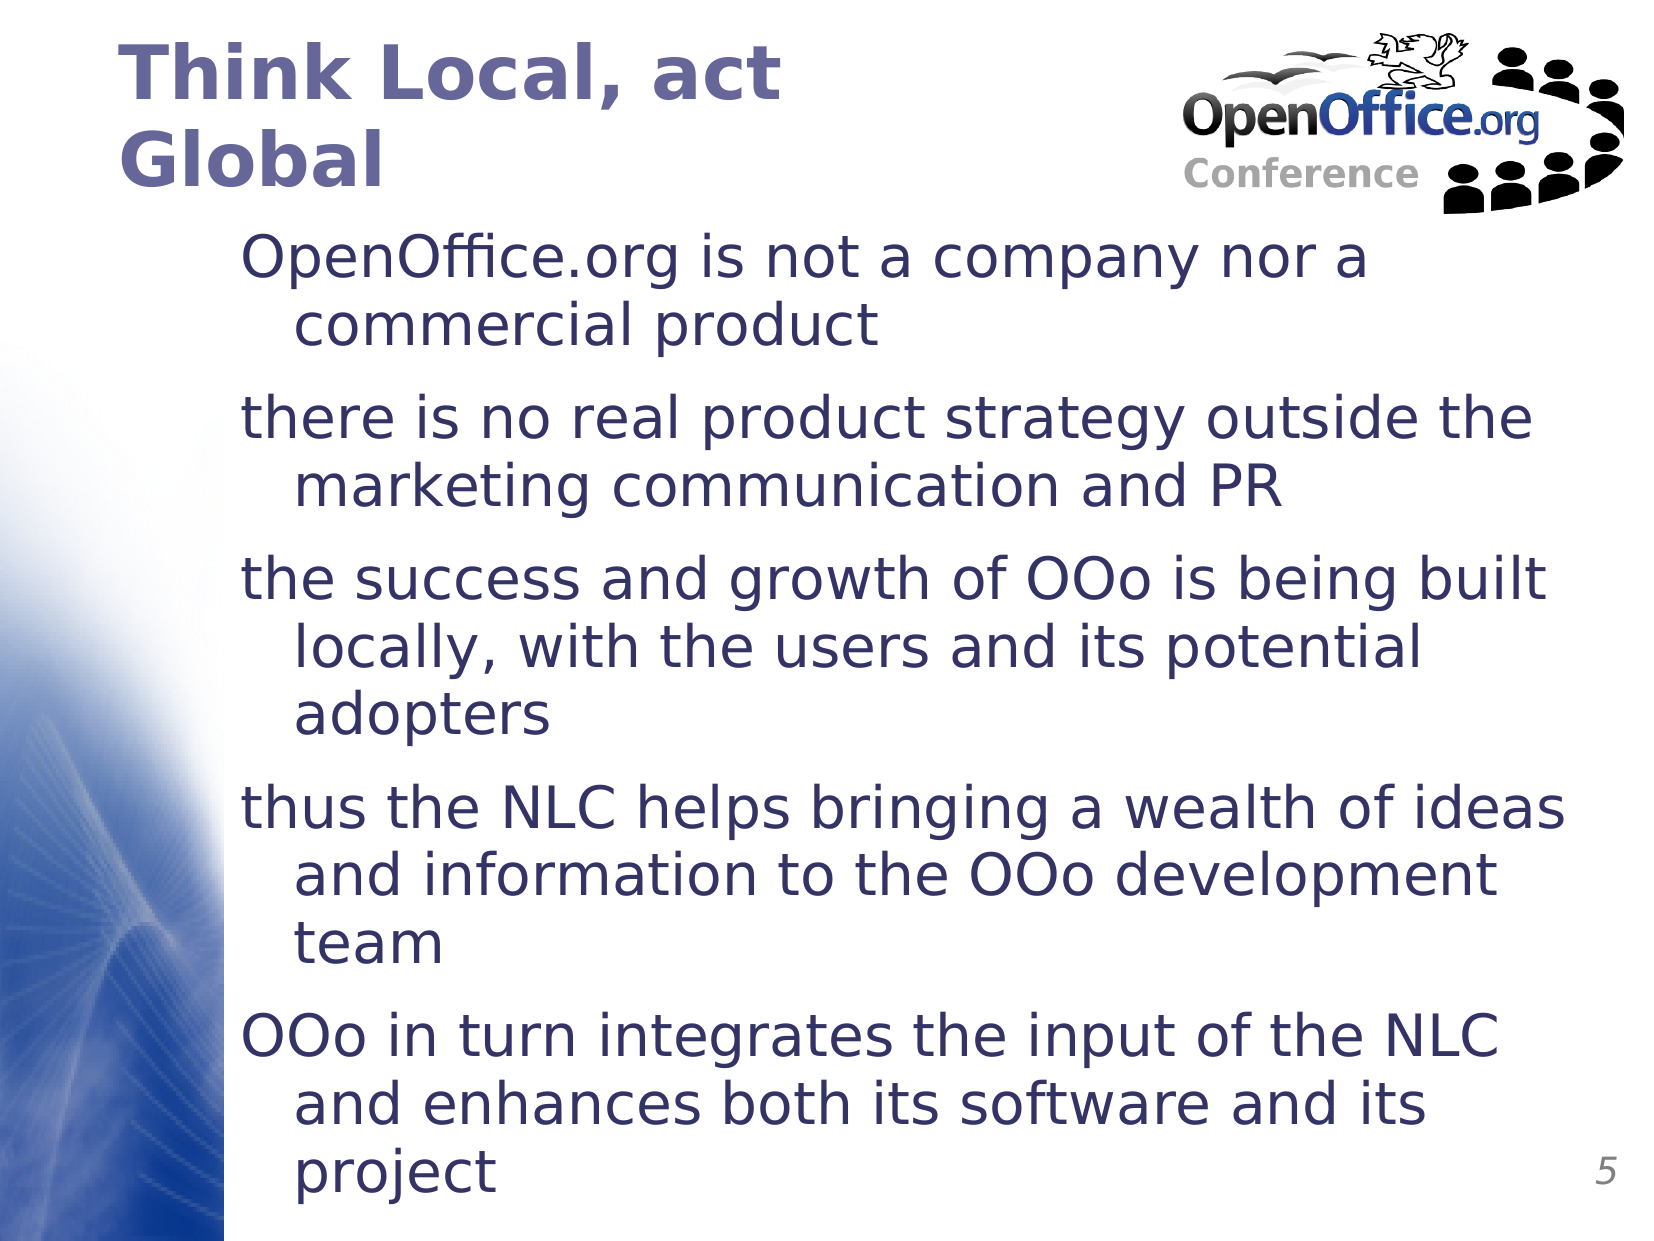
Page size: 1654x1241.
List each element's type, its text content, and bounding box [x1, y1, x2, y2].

list OpenOffice.org is not a company nor a commercial product there is no real product strategy outside the marketing communication and PR the success and growth of OOo is being built locally, with the users and its potential adopters thus the NLC helps bringing a wealth of ideas and information to the OOo development team OOo in turn integrates the input of the NLC and enhances both its software and its project [223, 223, 1619, 1207]
picture [1183, 33, 1624, 214]
title Think Local, act Global [29, 29, 992, 205]
picture [0, 0, 224, 1241]
